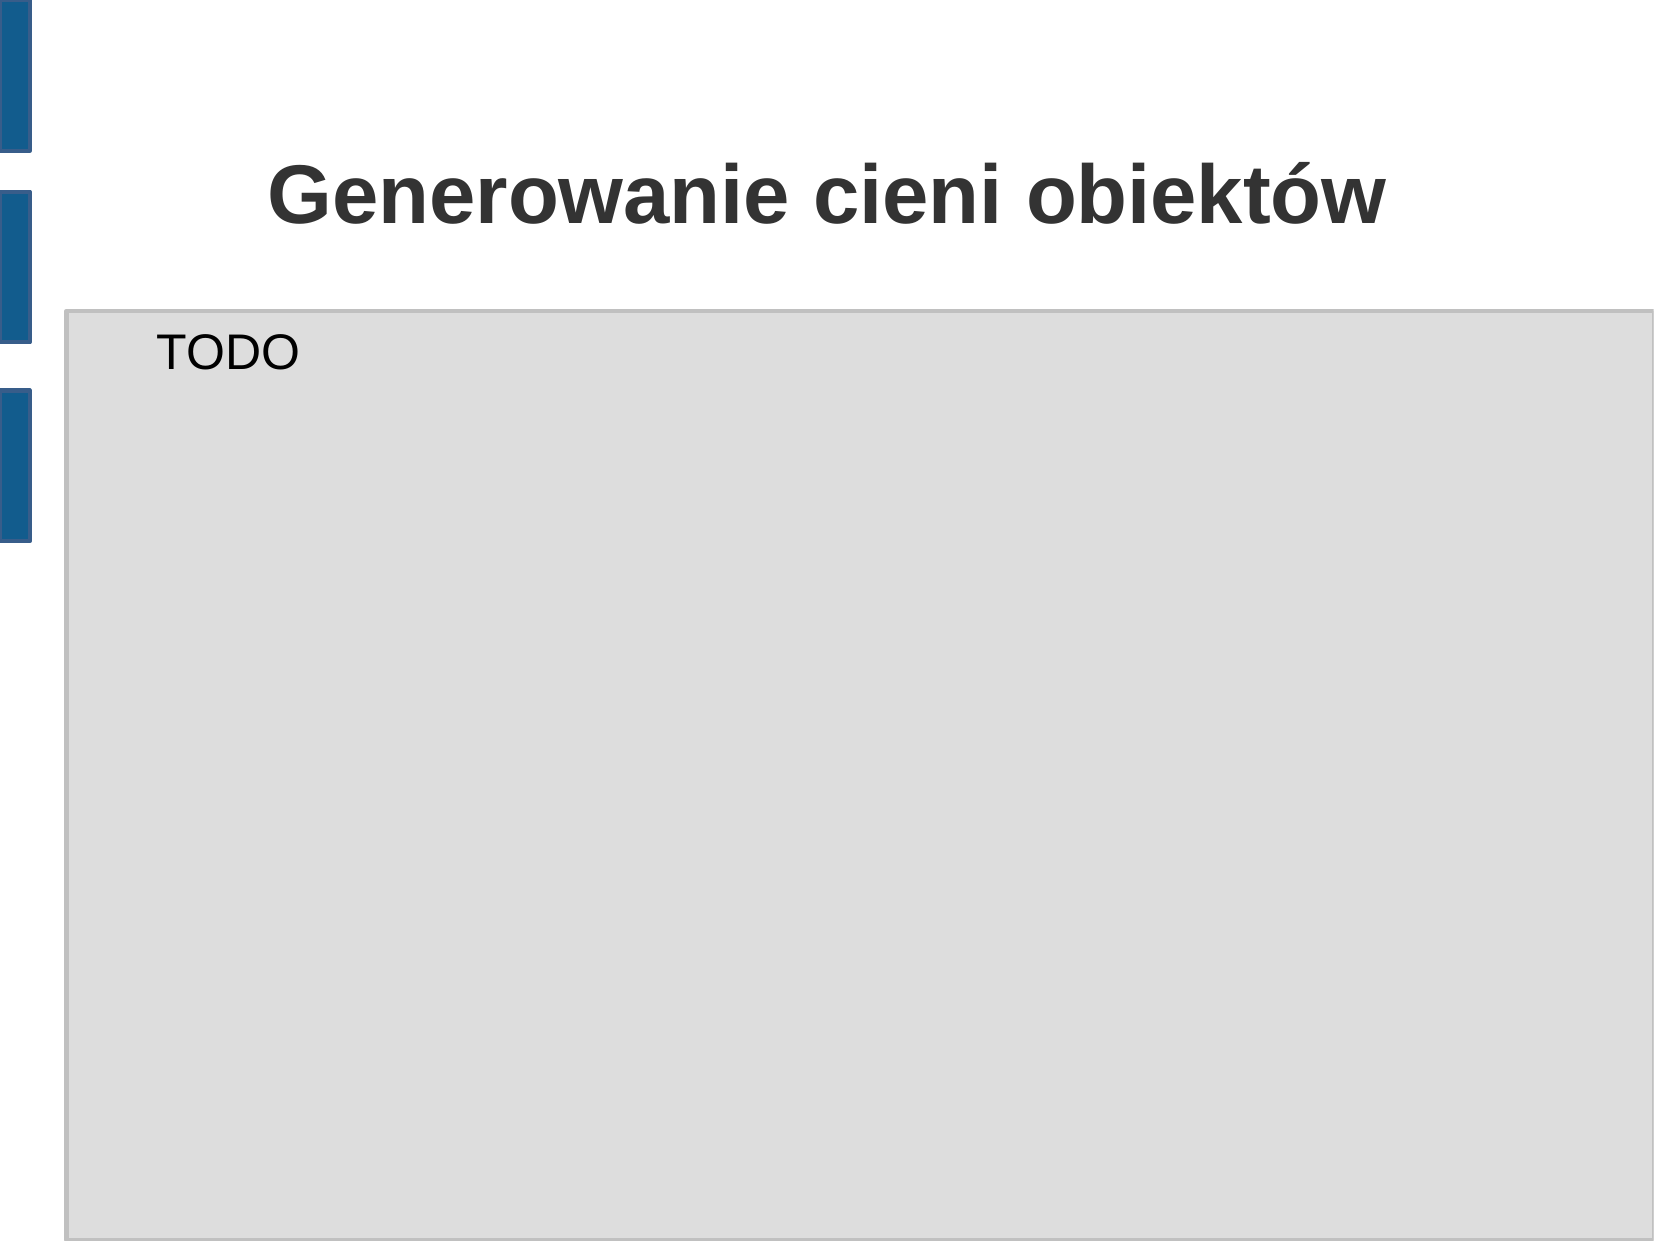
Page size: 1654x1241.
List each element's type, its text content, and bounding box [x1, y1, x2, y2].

list TODO [123, 259, 1536, 922]
title Generowanie cieni obiektów [121, 91, 1534, 299]
